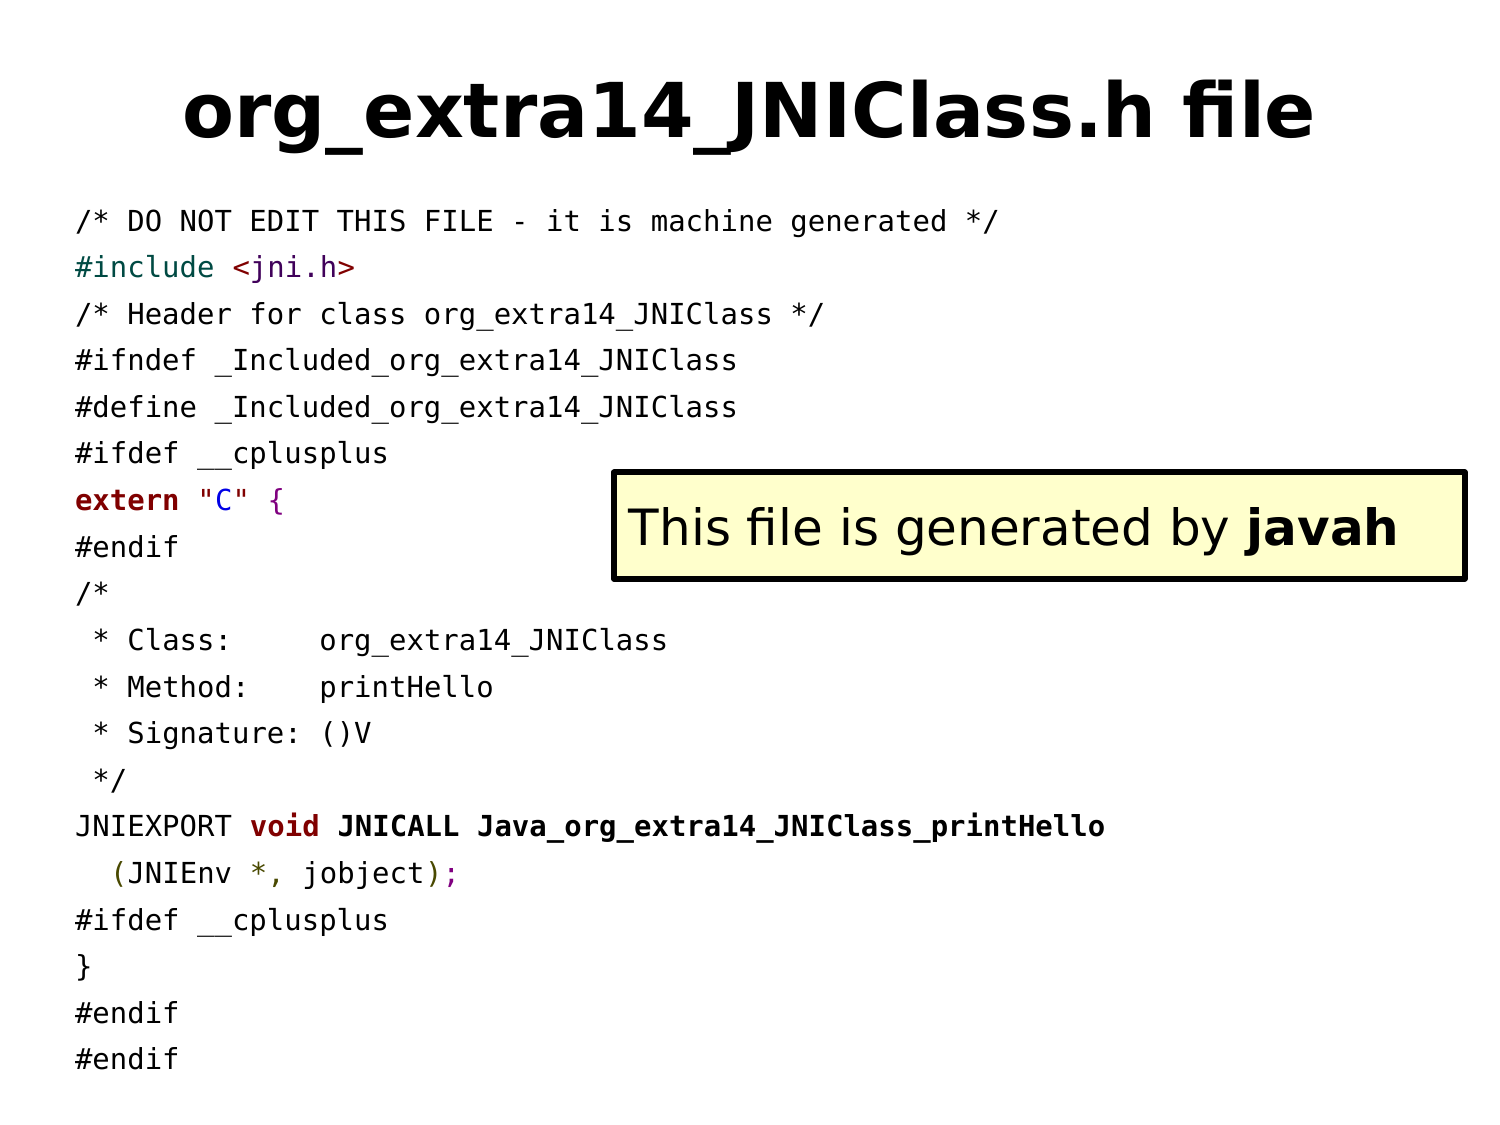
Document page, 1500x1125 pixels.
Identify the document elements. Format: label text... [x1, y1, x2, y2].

list /* DO NOT EDIT THIS FILE - it is machine generated */ #include <jni.h> /* Header for class org_extra14_JNIClass */ #ifndef _Included_org_extra14_JNIClass #define _Included_org_extra14_JNIClass #ifdef __cplusplus extern "C" { #endif /* * Class: org_extra14_JNIClass * Method: printHello * Signature: ()V */ JNIEXPORT void JNICALL Java_org_extra14_JNIClass_printHello (JNIEnv *, jobject); #ifdef __cplusplus } #endif #endif [75, 204, 1453, 1087]
title org_extra14_JNIClass.h file [75, 44, 1425, 177]
text_box This file is generated by javah [614, 472, 1465, 579]
